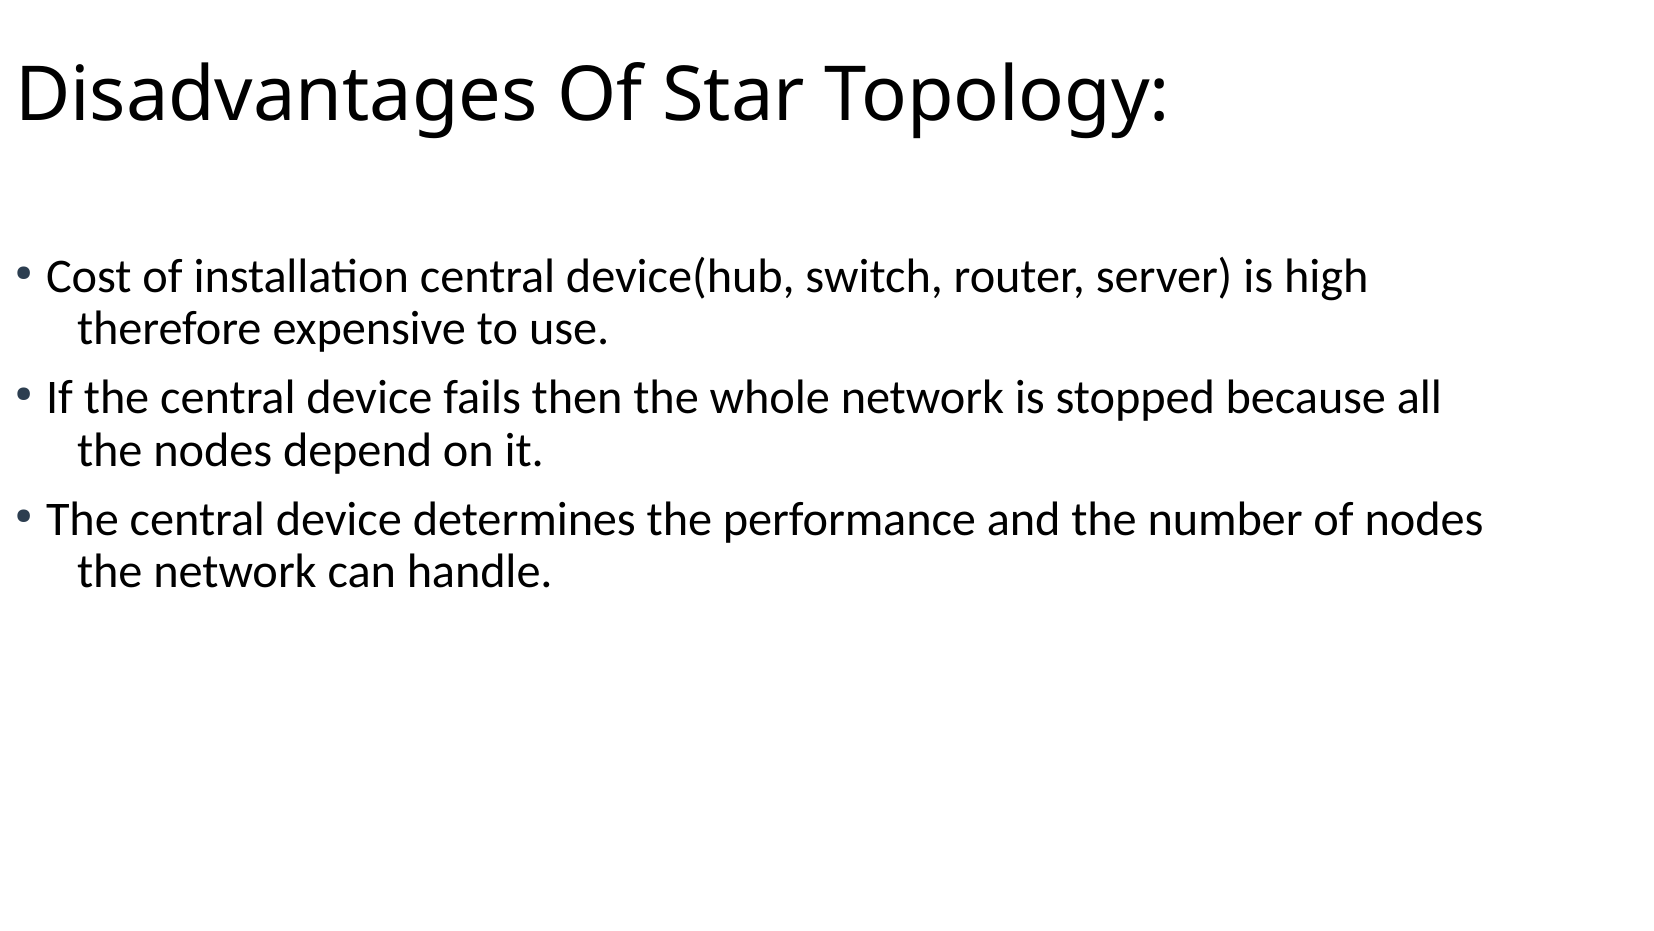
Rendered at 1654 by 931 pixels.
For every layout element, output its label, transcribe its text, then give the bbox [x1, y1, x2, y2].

title Disadvantages Of Star Topology: [0, 36, 1536, 155]
list Cost of installation central device(hub, switch, router, server) is high therefore expensive to use. If the central device fails then the whole network is stopped because all the nodes depend on it. The central device determines the performance and the number of nodes the network can handle. [0, 243, 1536, 864]
